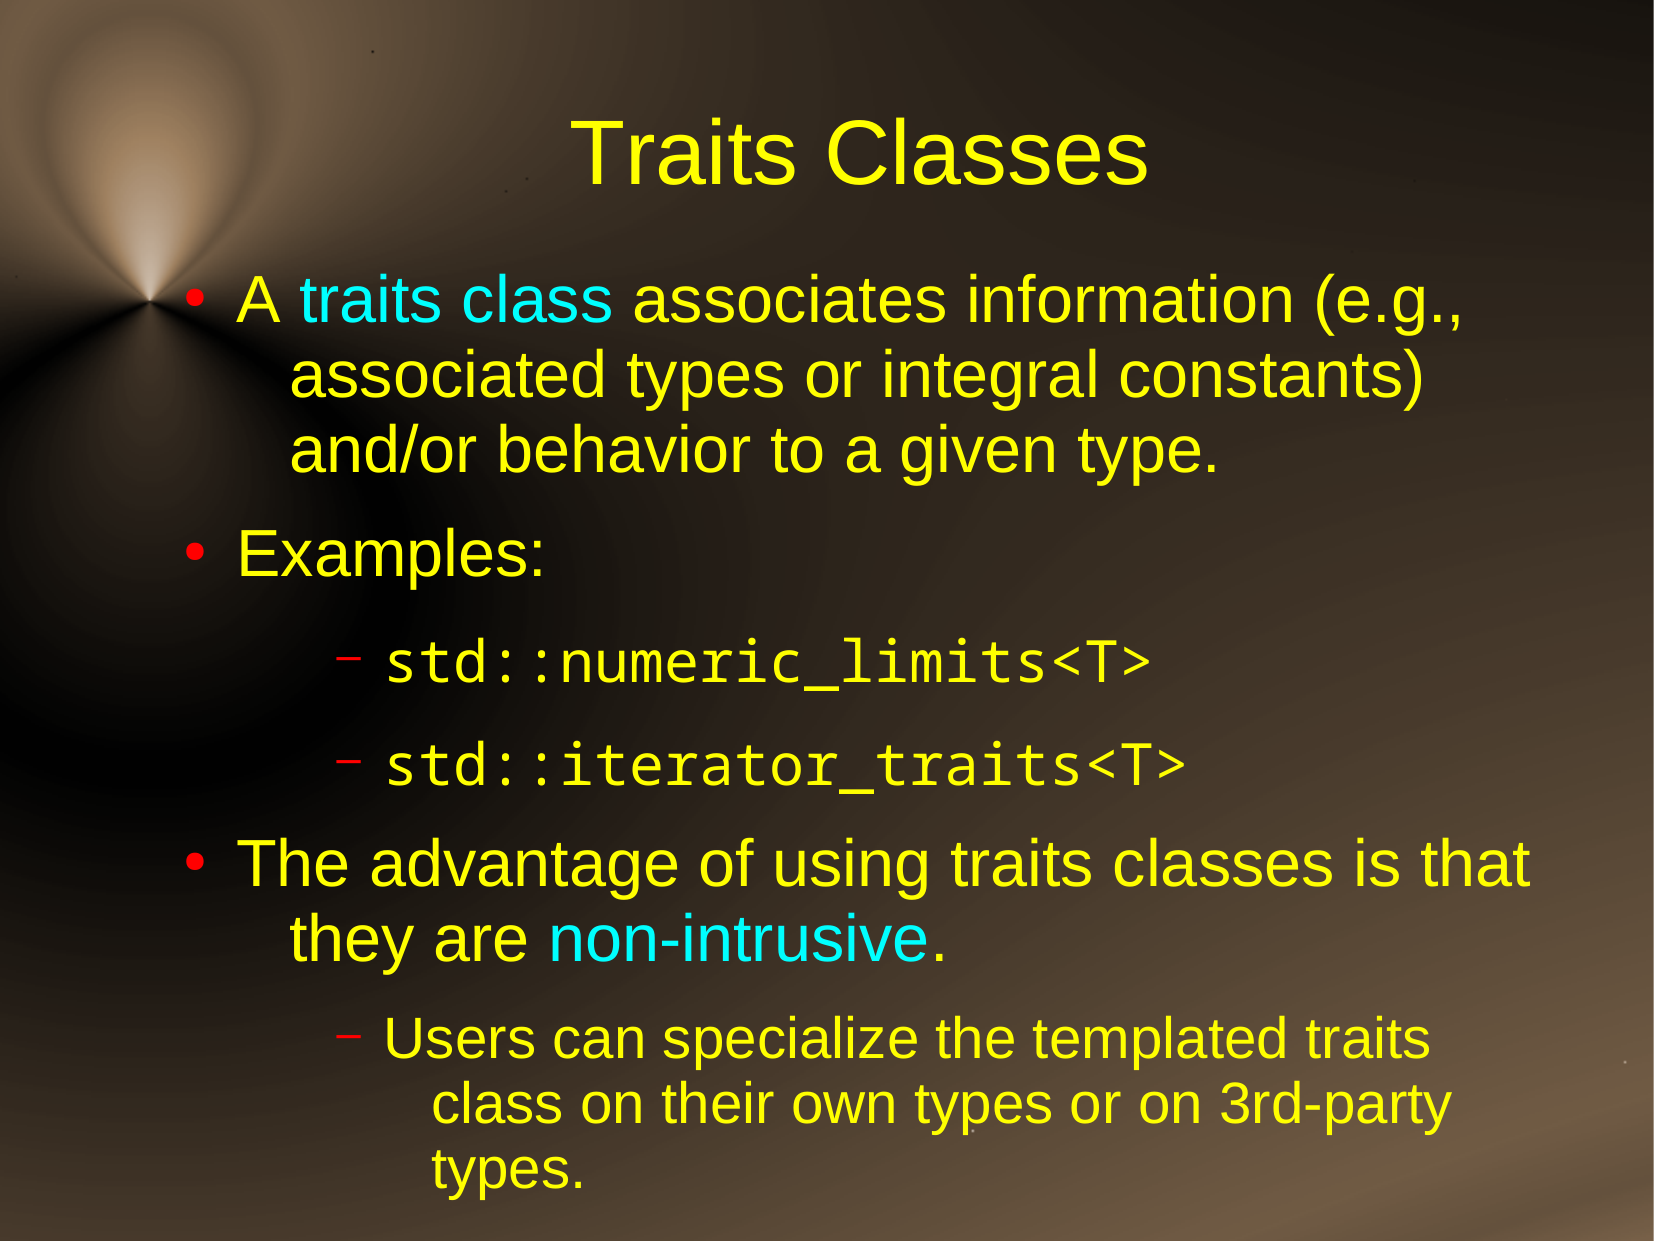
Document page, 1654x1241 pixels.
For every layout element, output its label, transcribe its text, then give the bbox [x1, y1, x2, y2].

picture [0, 0, 1654, 1241]
list A traits class associates information (e.g., associated types or integral constants) and/or behavior to a given type. Examples: std::numeric_limits<T> std::iterator_traits<T> The advantage of using traits classes is that they are non-intrusive. Users can specialize the templated traits class on their own types or on 3rd-party types. [147, 262, 1571, 1187]
title Traits Classes [150, 56, 1571, 250]
